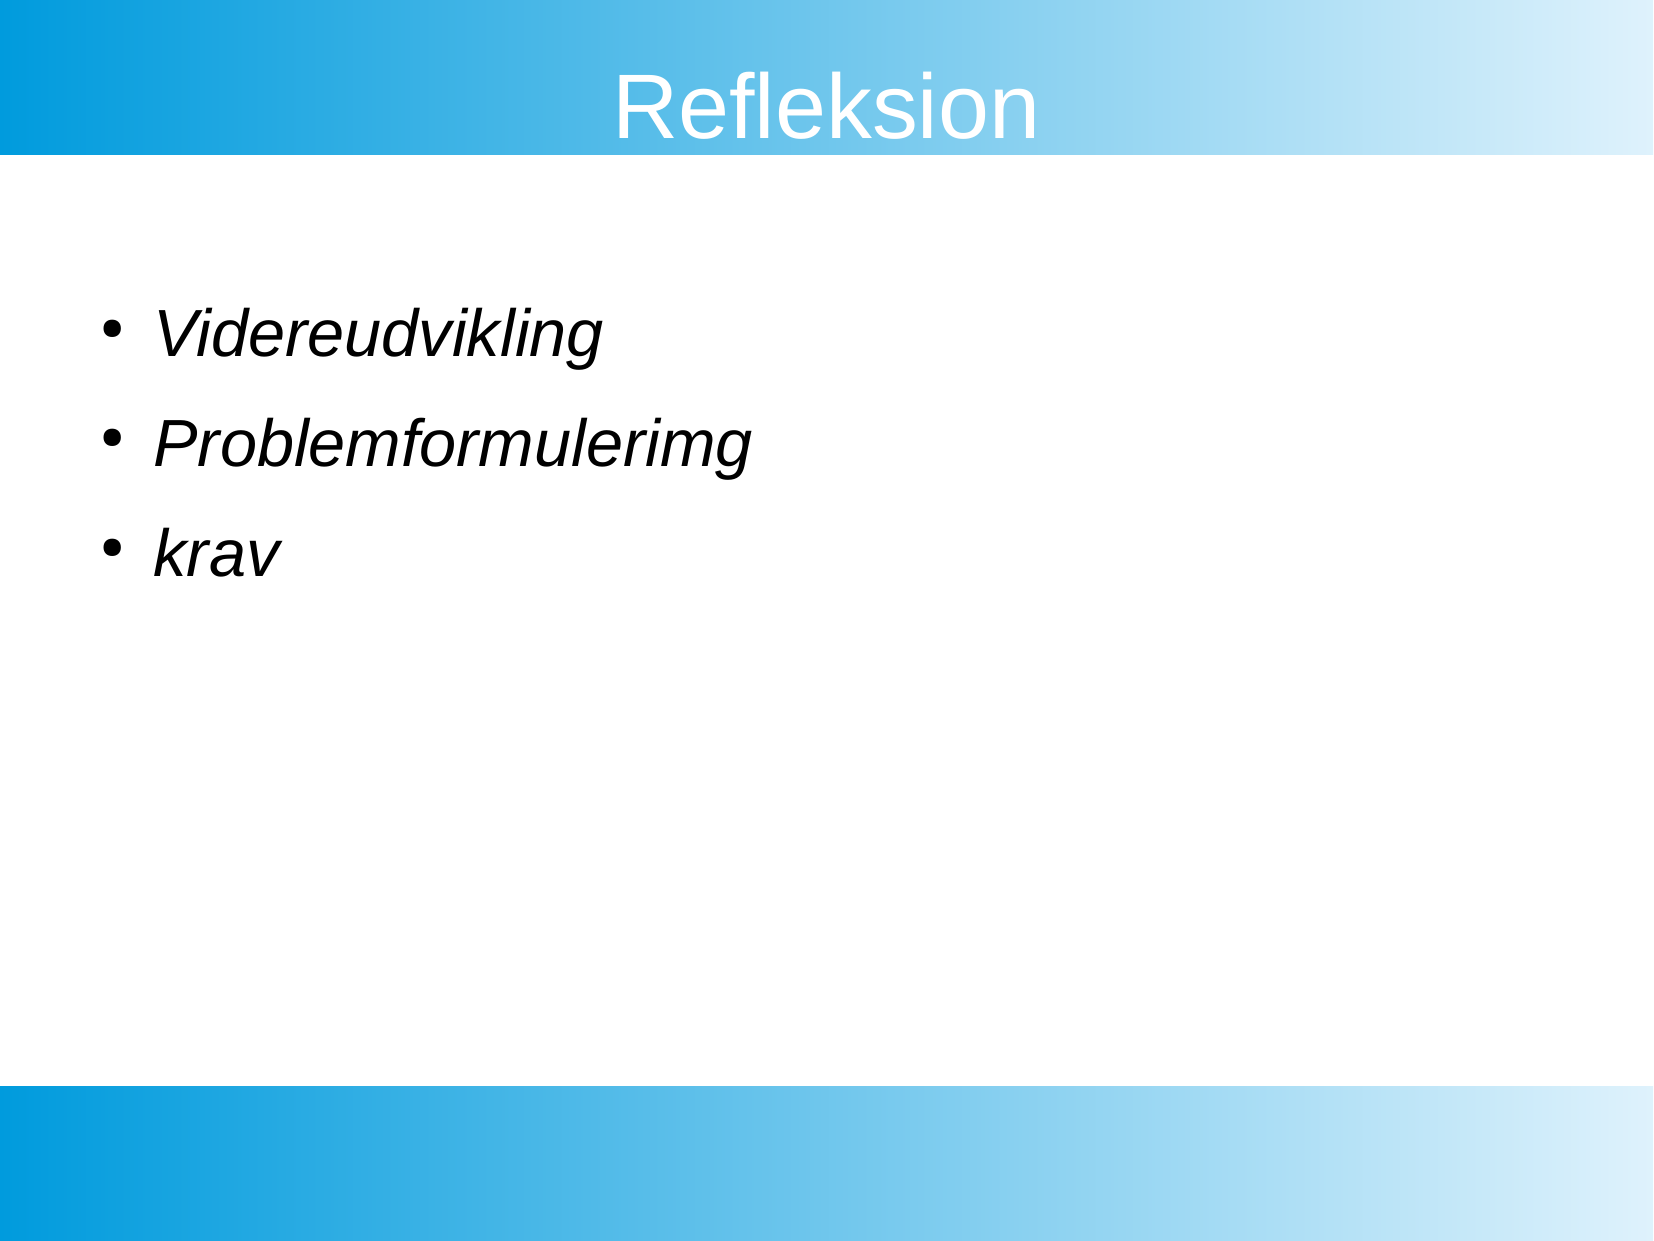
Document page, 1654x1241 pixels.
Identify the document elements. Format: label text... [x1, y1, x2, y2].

list Videreudvikling Problemformulerimg krav [82, 290, 1571, 1010]
title Refleksion [82, 46, 1571, 158]
